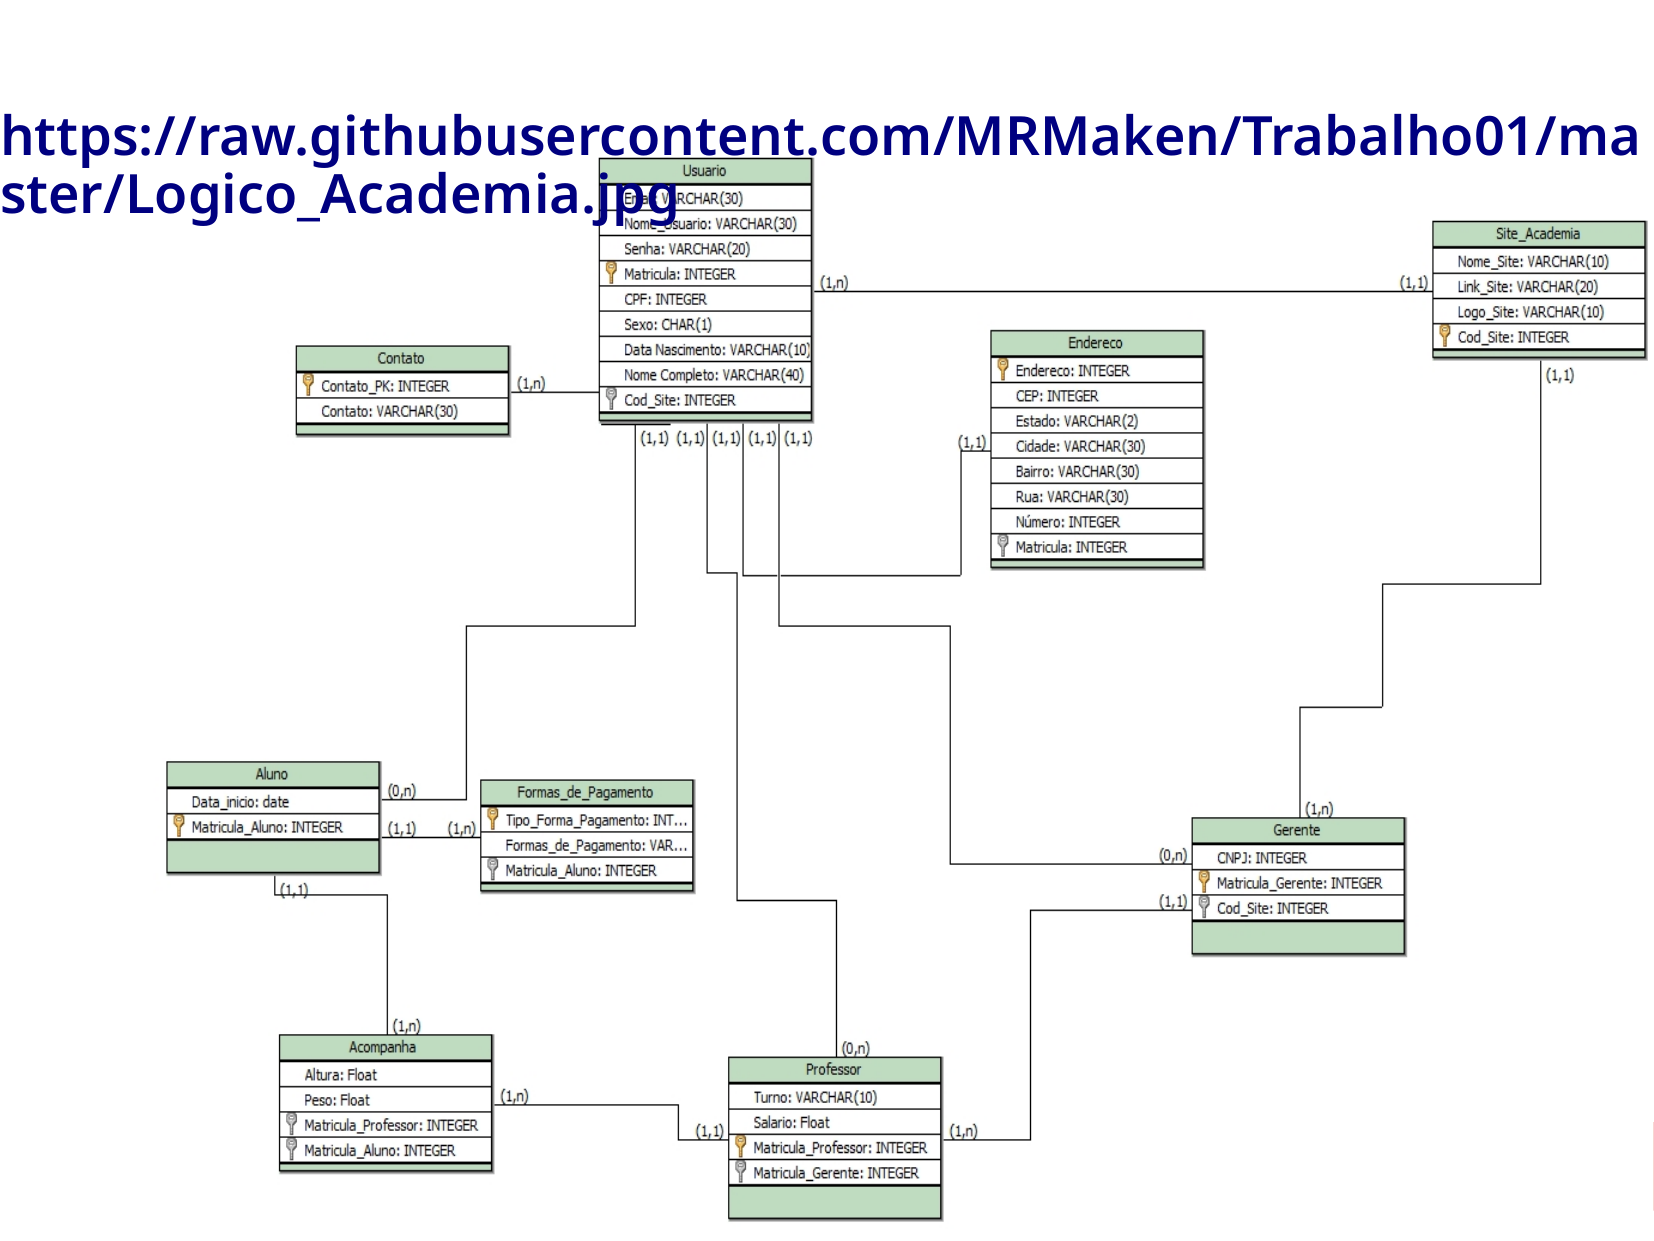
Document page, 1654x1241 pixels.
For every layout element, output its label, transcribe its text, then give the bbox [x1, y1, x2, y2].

list https://raw.githubusercontent.com/MRMaken/Trabalho01/master/Logico_Academia.jpg [0, 0, 1654, 768]
picture [0, 768, 1654, 1229]
